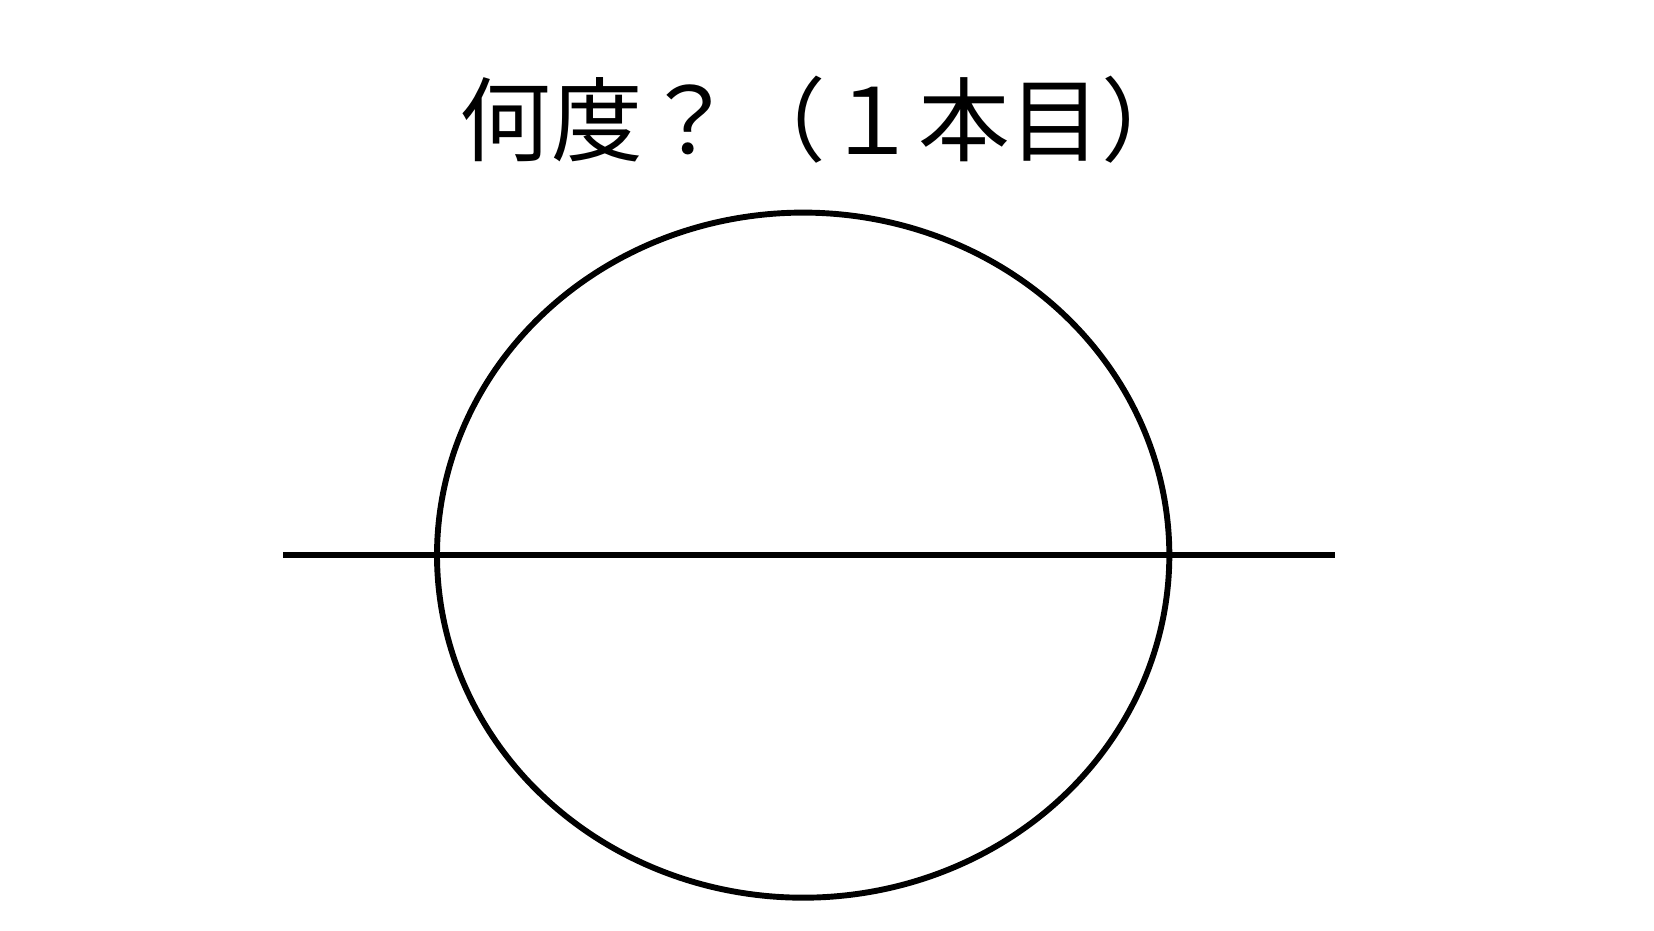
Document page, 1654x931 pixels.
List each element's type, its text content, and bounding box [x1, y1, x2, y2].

title 何度？（１本目） [82, 37, 1571, 193]
text_box [437, 212, 1170, 552]
text_box [437, 558, 1170, 898]
